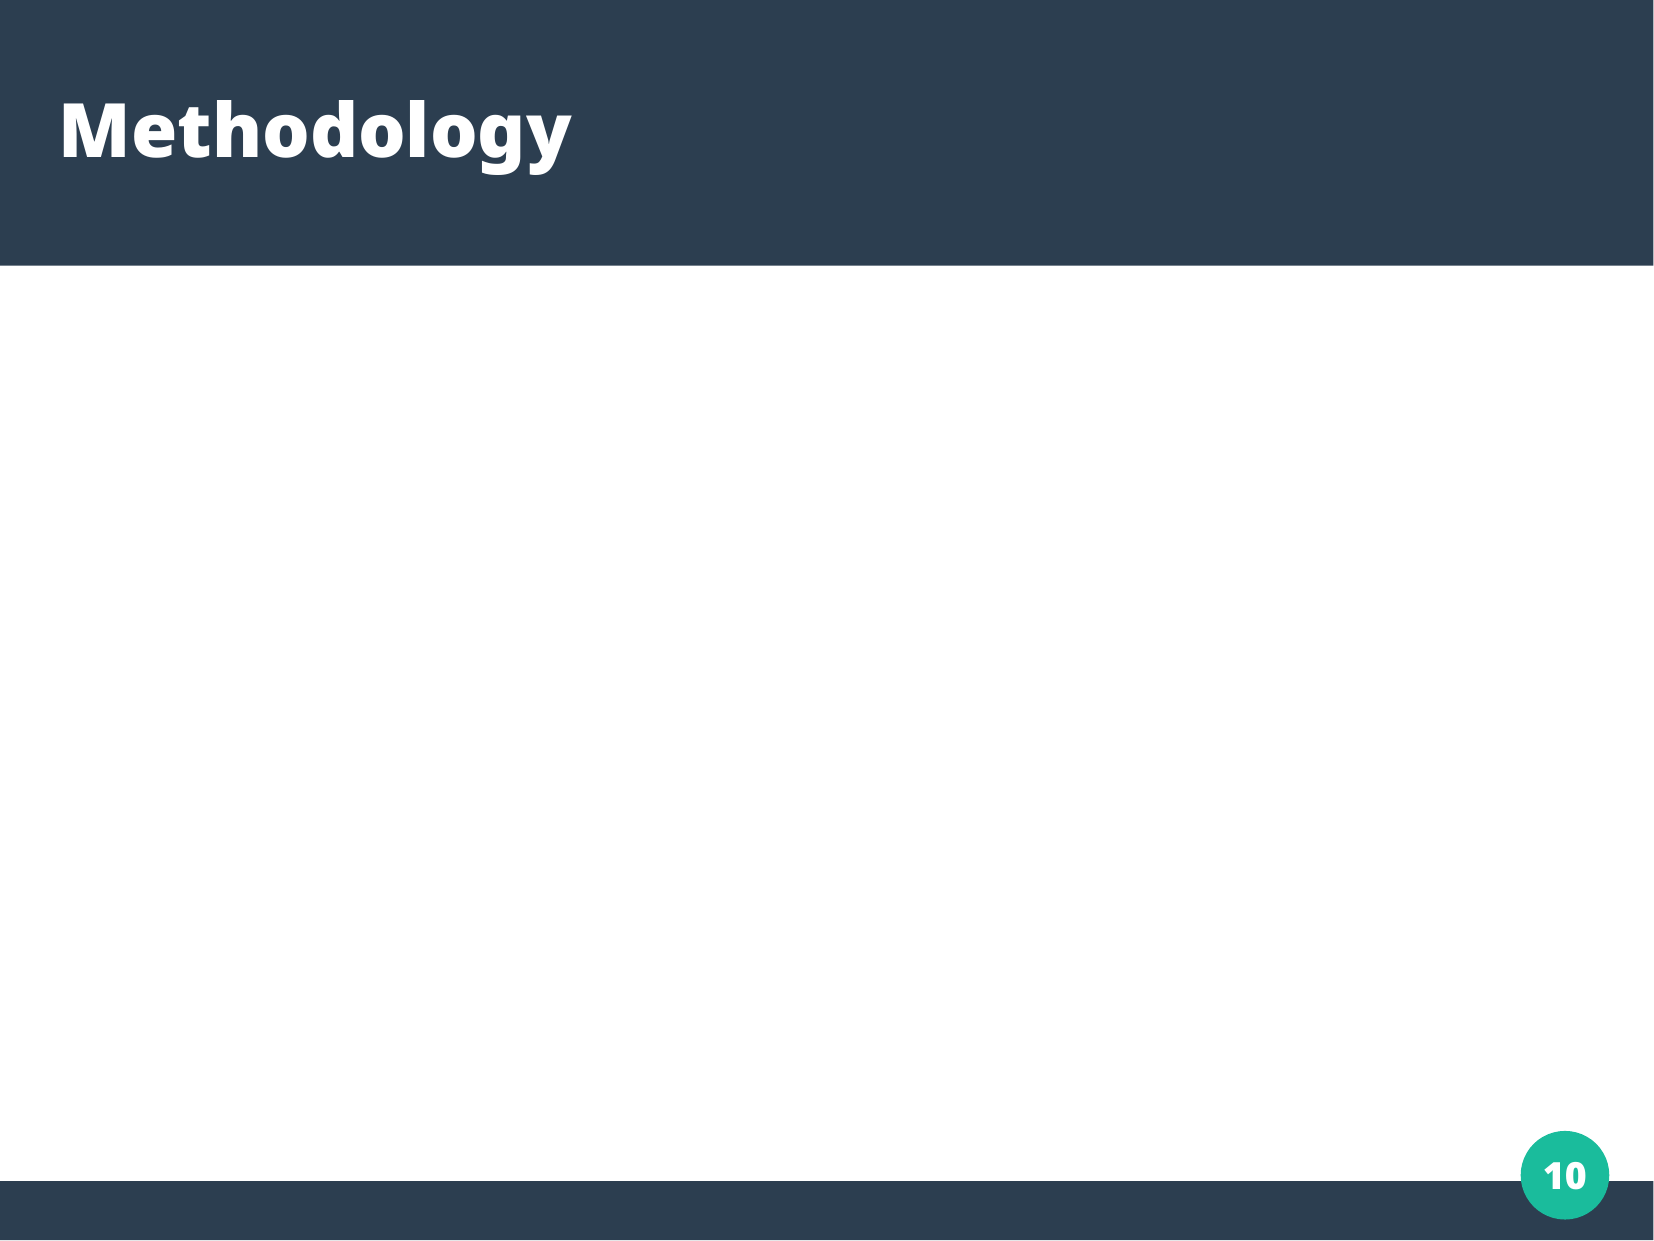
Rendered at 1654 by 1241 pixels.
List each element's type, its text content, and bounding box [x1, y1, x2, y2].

title Methodology [59, 49, 1595, 207]
